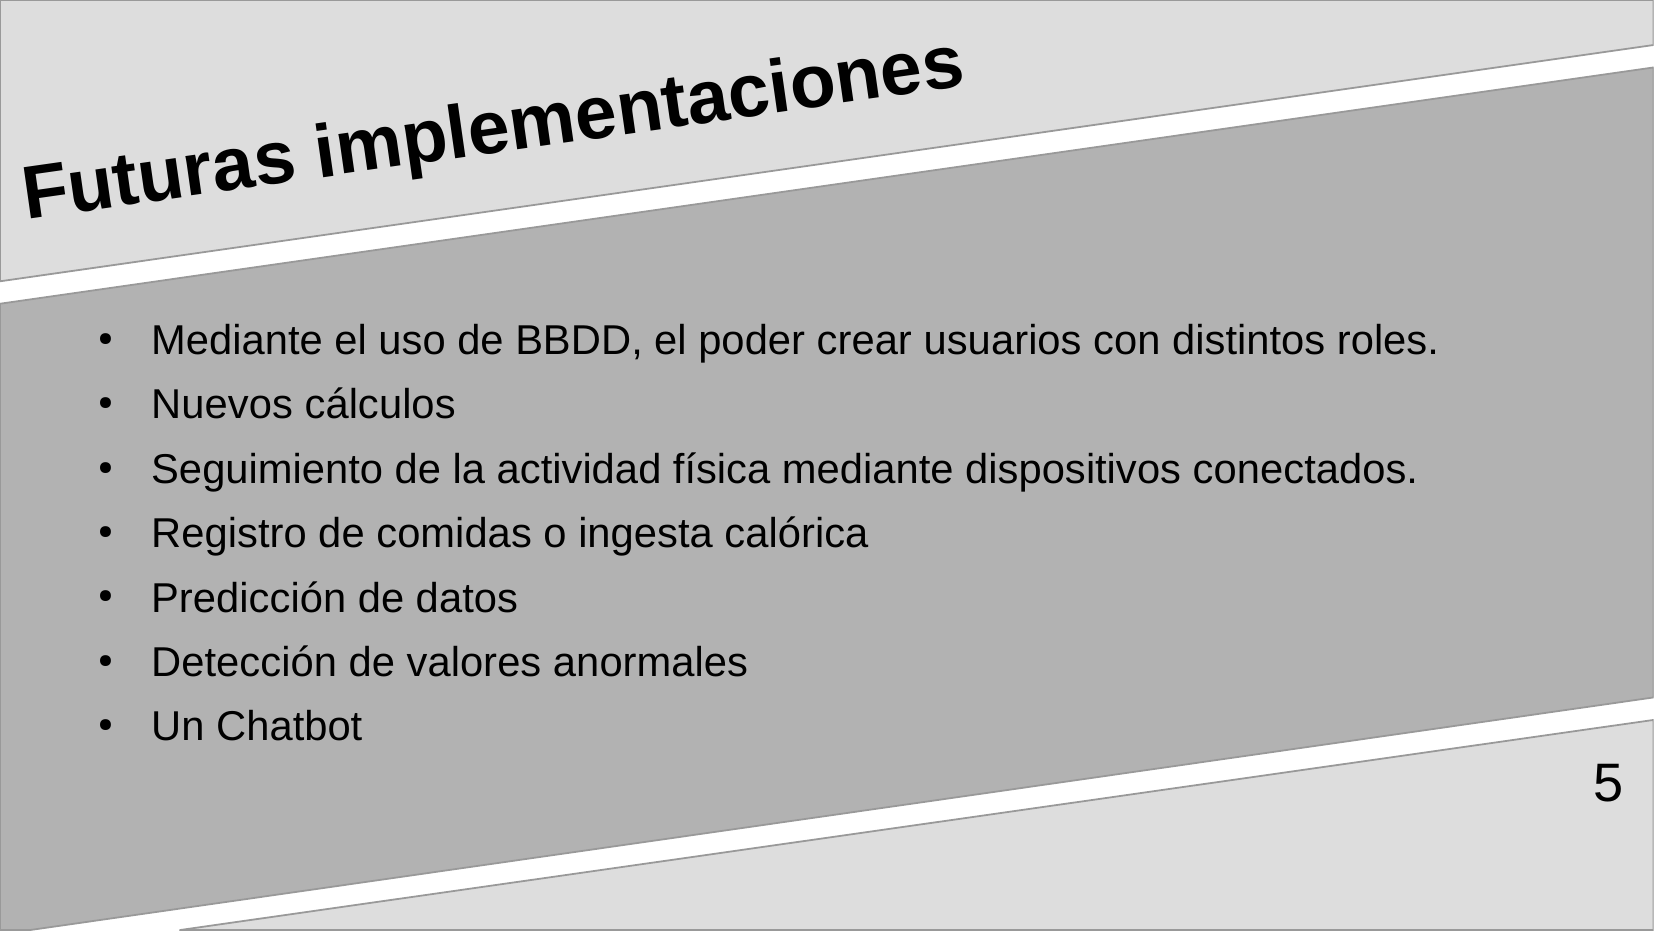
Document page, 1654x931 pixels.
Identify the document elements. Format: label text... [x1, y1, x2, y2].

title Futuras implementaciones [11, 0, 1496, 272]
list Mediante el uso de BBDD, el poder crear usuarios con distintos roles. Nuevos cálculos Seguimiento de la actividad física mediante dispositivos conectados. Registro de comidas o ingesta calórica Predicción de datos Detección de valores anormales Un Chatbot [80, 316, 1447, 857]
